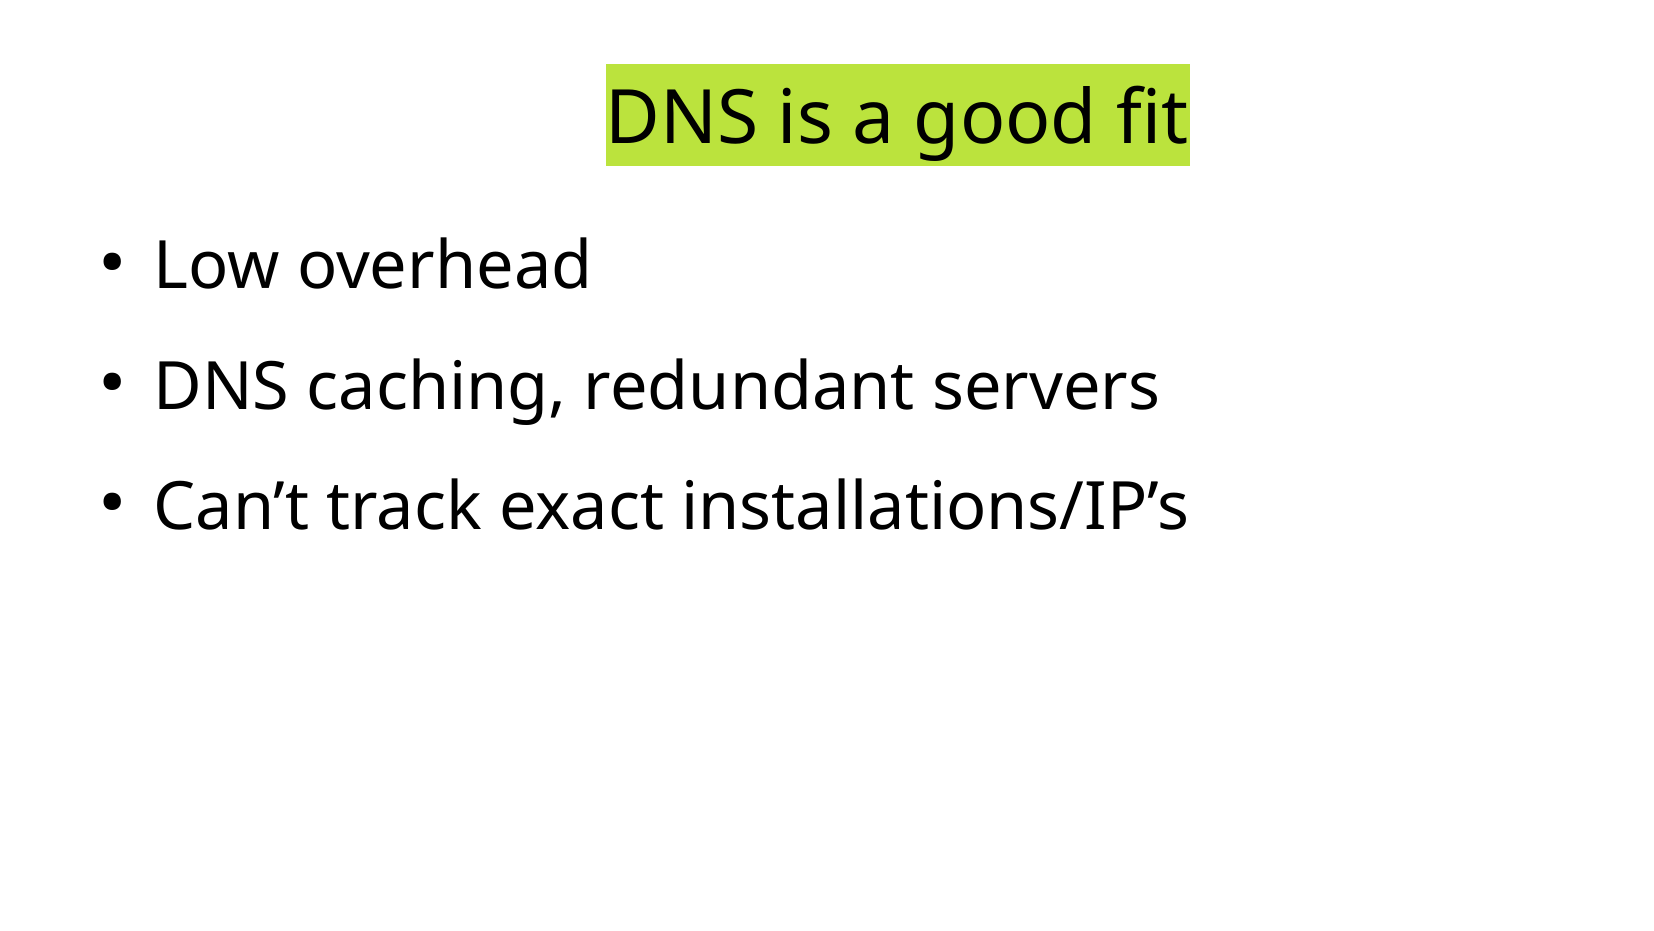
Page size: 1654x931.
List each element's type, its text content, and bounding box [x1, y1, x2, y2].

list Low overhead DNS caching, redundant servers Can’t track exact installations/IP’s [82, 217, 1571, 758]
title DNS is a good fit [82, 37, 1571, 193]
